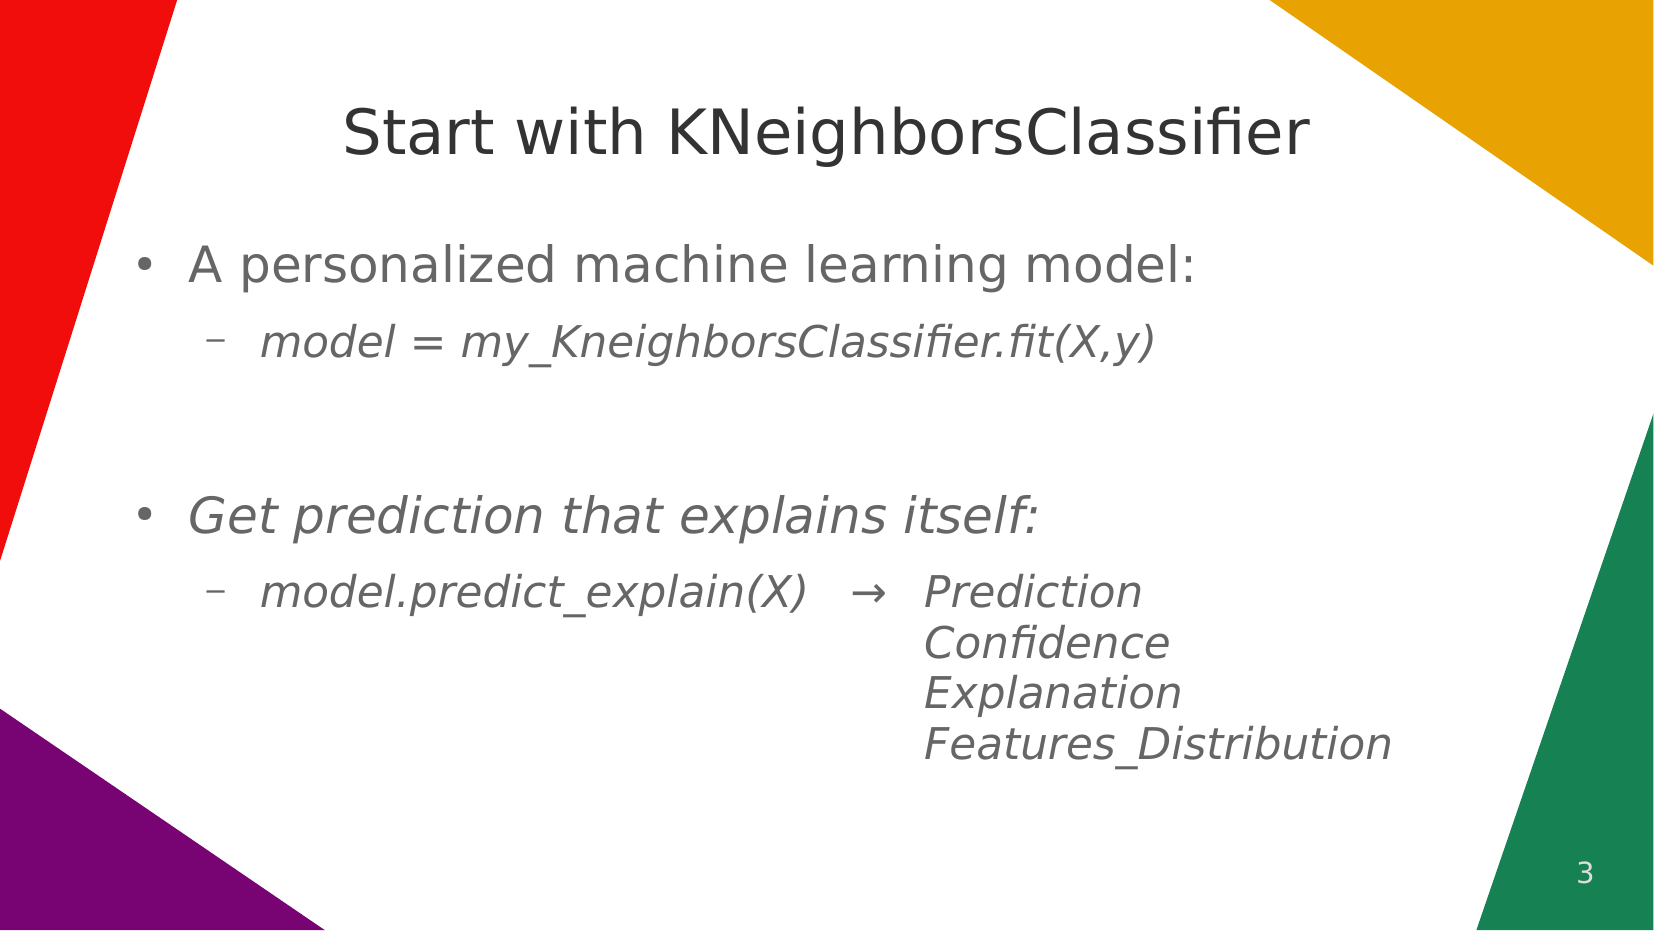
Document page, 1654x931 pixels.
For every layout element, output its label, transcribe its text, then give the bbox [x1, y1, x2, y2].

list A personalized machine learning model: model = my_KneighborsClassifier.fit(X,y) Get prediction that explains itself: model.predict_explain(X) → Prediction Confidence Explanation Features_Distribution [118, 236, 1536, 827]
title Start with KNeighborsClassifier [118, 59, 1536, 207]
